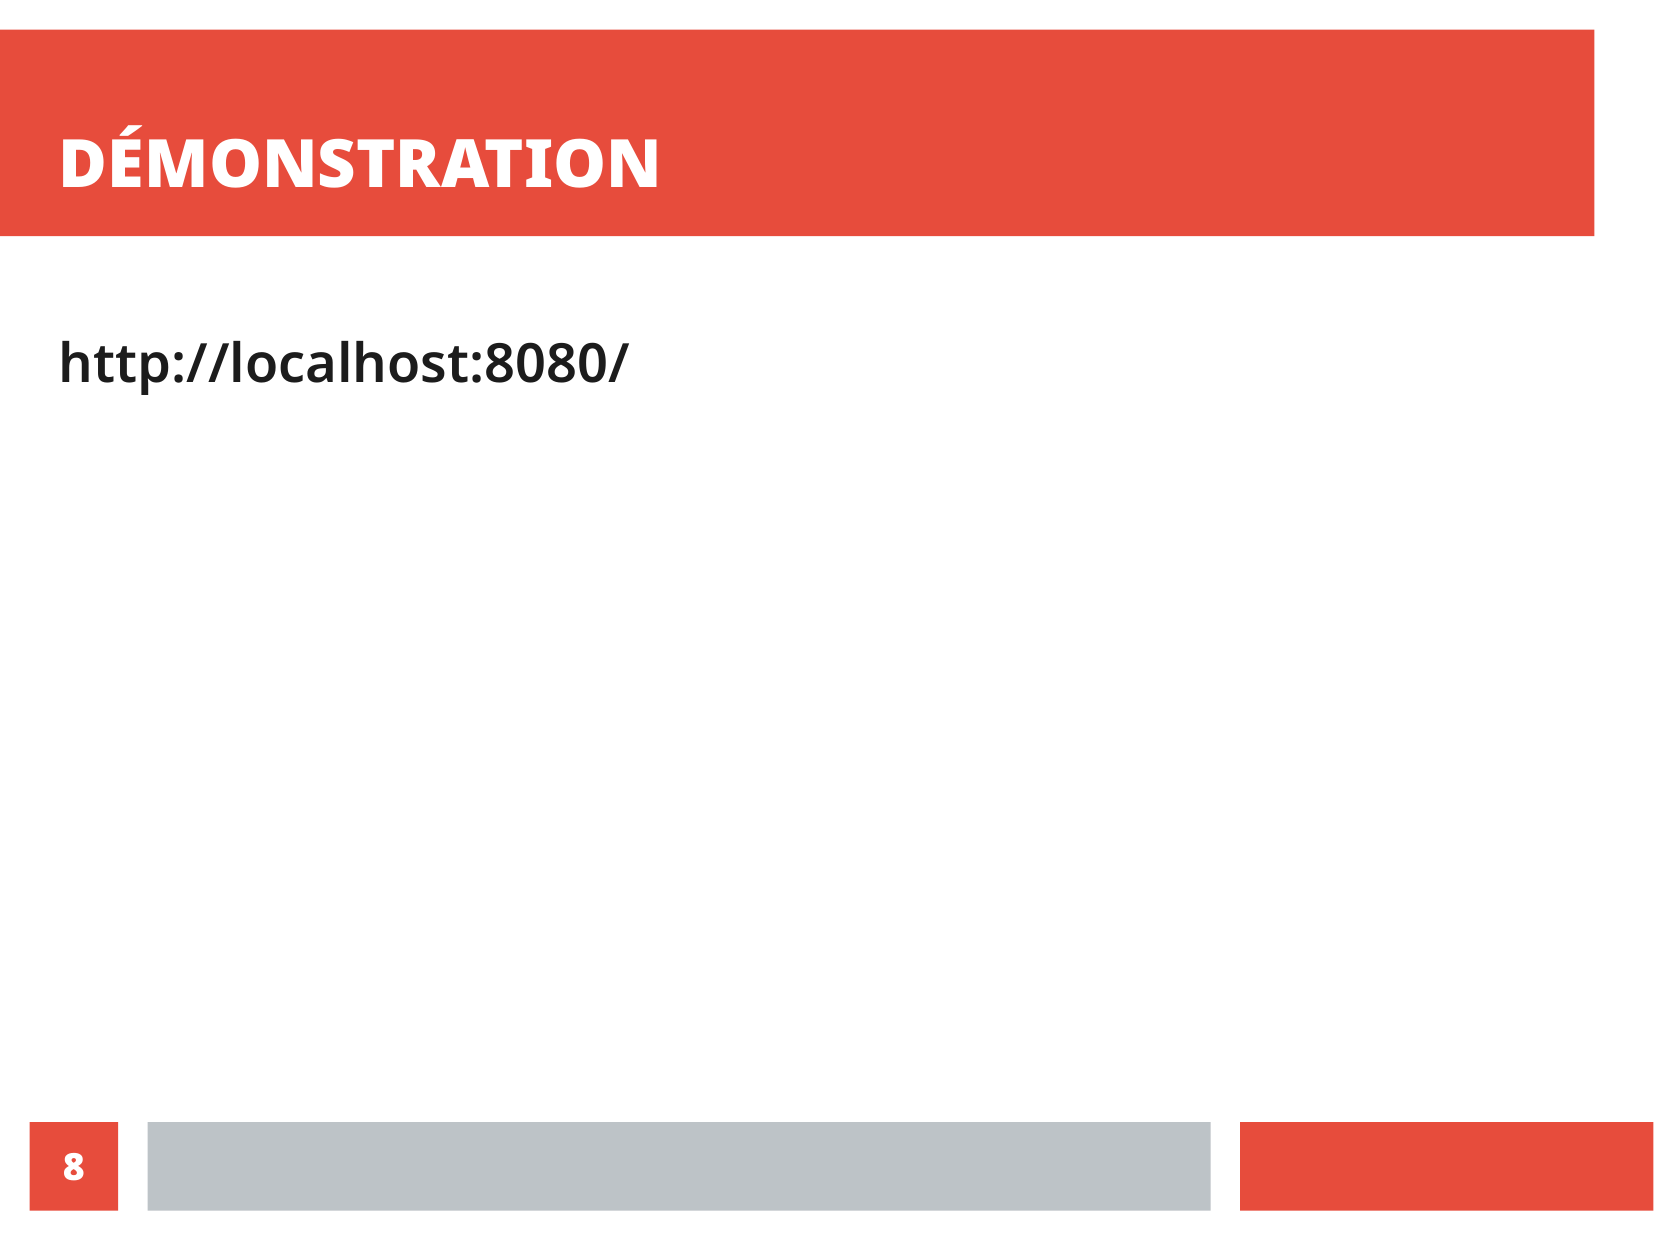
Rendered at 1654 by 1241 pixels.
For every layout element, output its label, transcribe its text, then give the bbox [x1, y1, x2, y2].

list http://localhost:8080/ [59, 324, 1565, 1093]
title DÉMONSTRATION [59, 59, 1595, 207]
